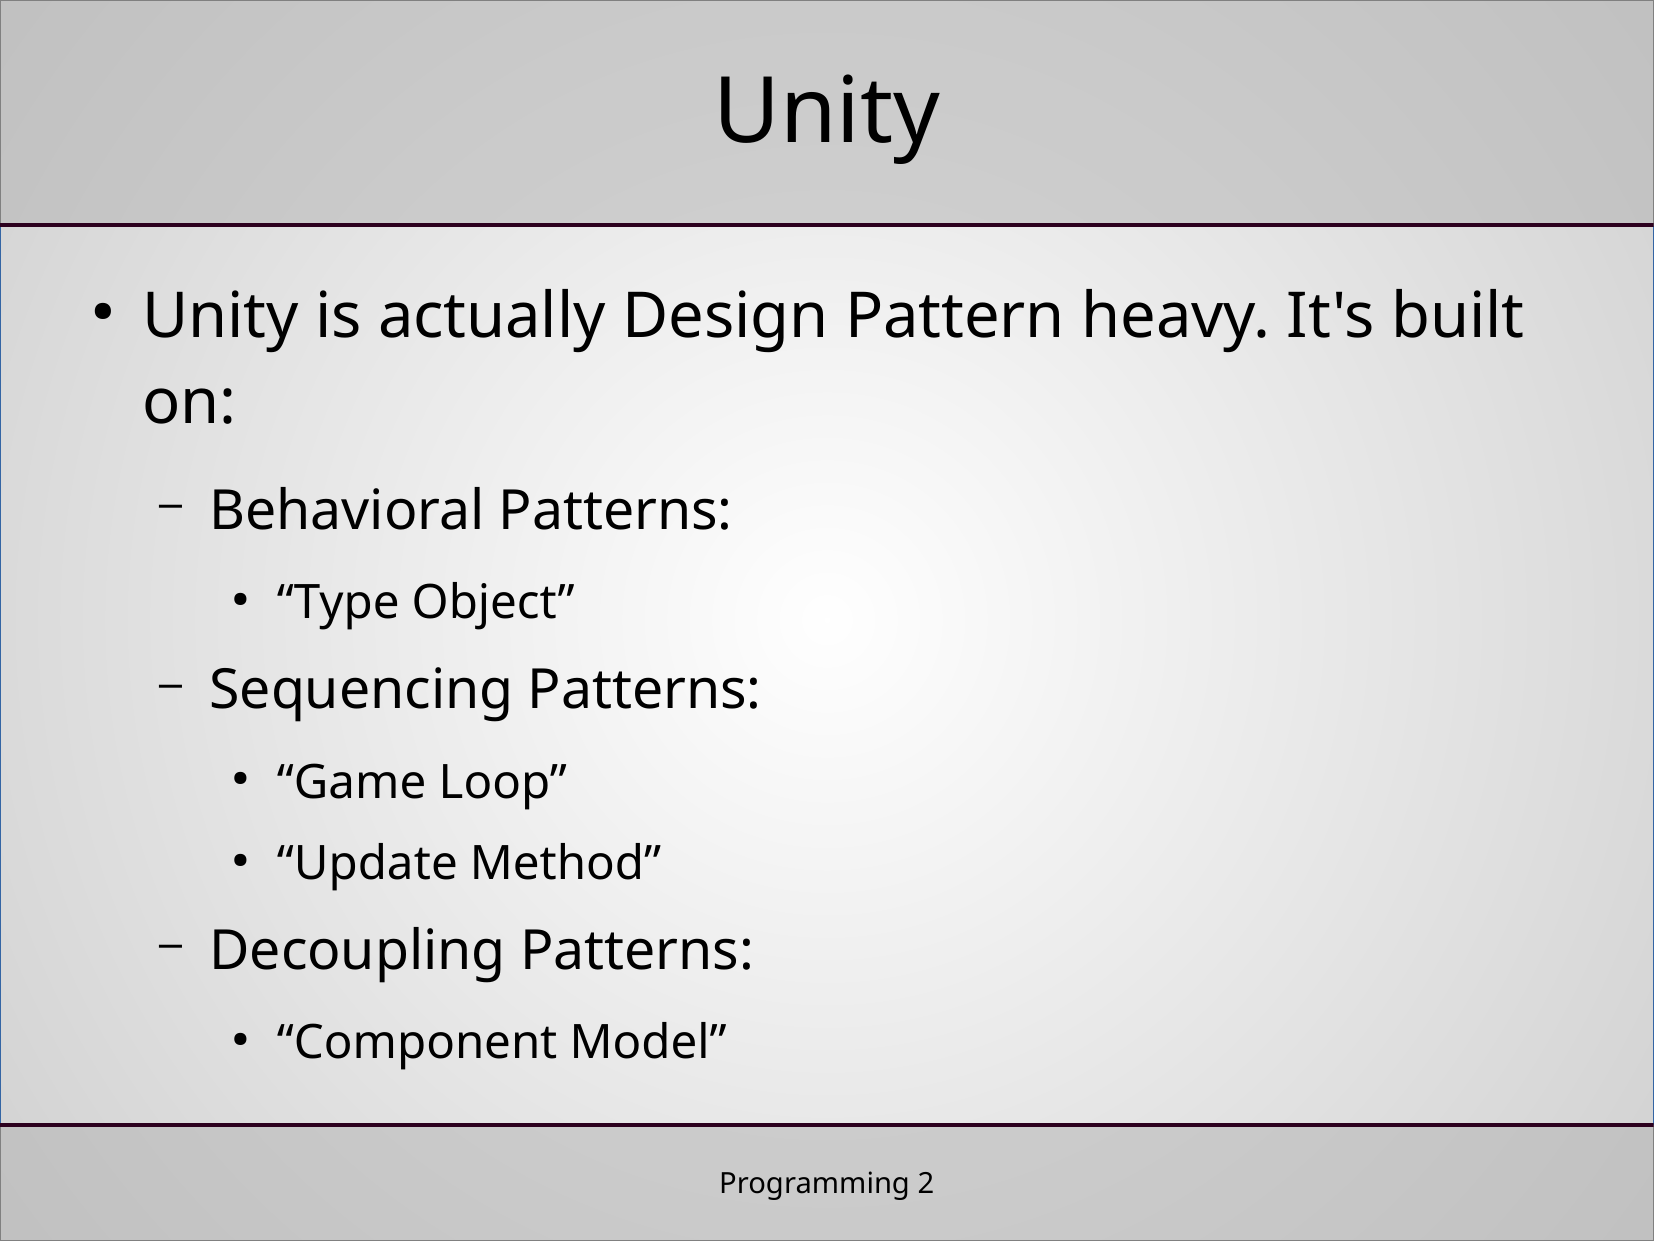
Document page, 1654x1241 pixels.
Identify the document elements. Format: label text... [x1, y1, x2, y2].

list Unity is actually Design Pattern heavy. It's built on: Behavioral Patterns: “Type Object” Sequencing Patterns: “Game Loop” “Update Method” Decoupling Patterns: “Component Model” [75, 270, 1571, 1075]
title Unity [82, 34, 1571, 181]
